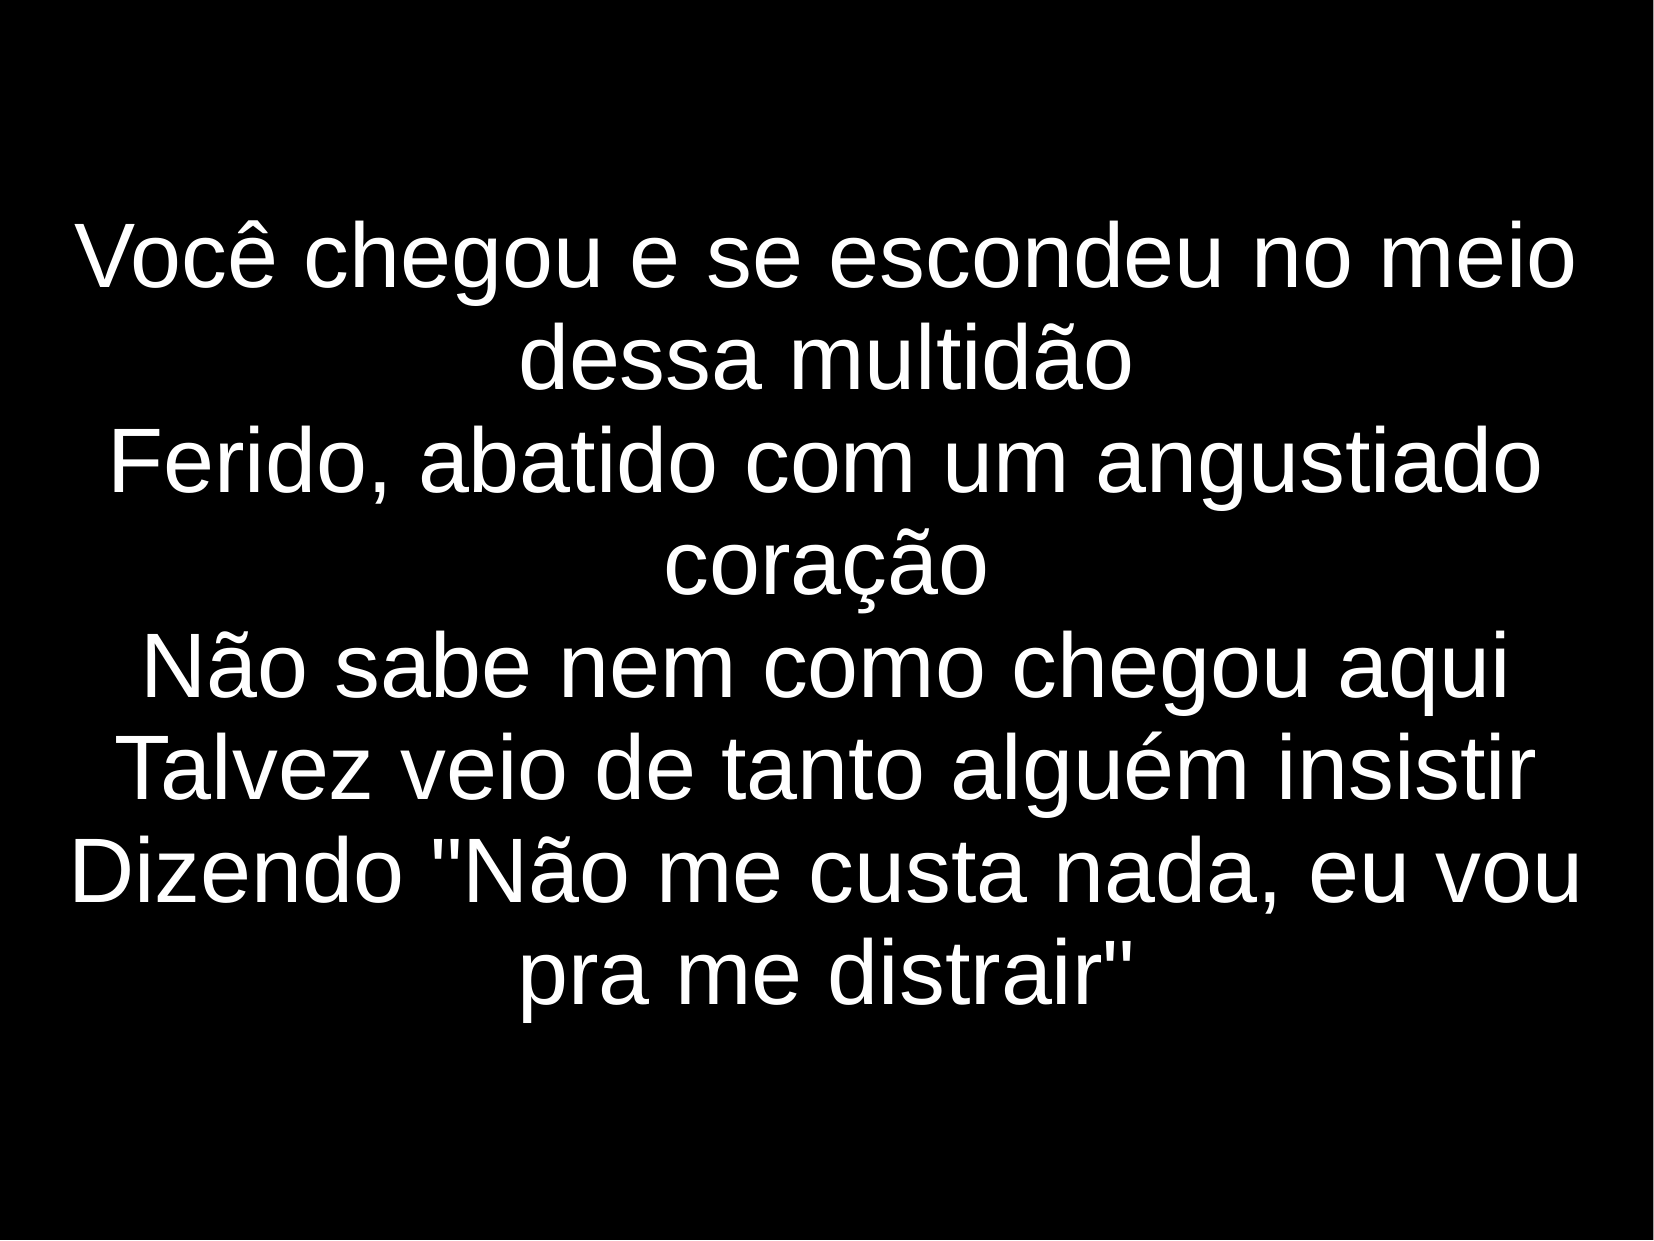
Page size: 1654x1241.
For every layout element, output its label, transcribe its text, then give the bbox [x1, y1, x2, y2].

subtitle Você chegou e se escondeu no meio dessa multidão Ferido, abatido com um angustiado coração Não sabe nem como chegou aqui Talvez veio de tanto alguém insistir Dizendo "Não me custa nada, eu vou pra me distrair" [47, 35, 1607, 1193]
